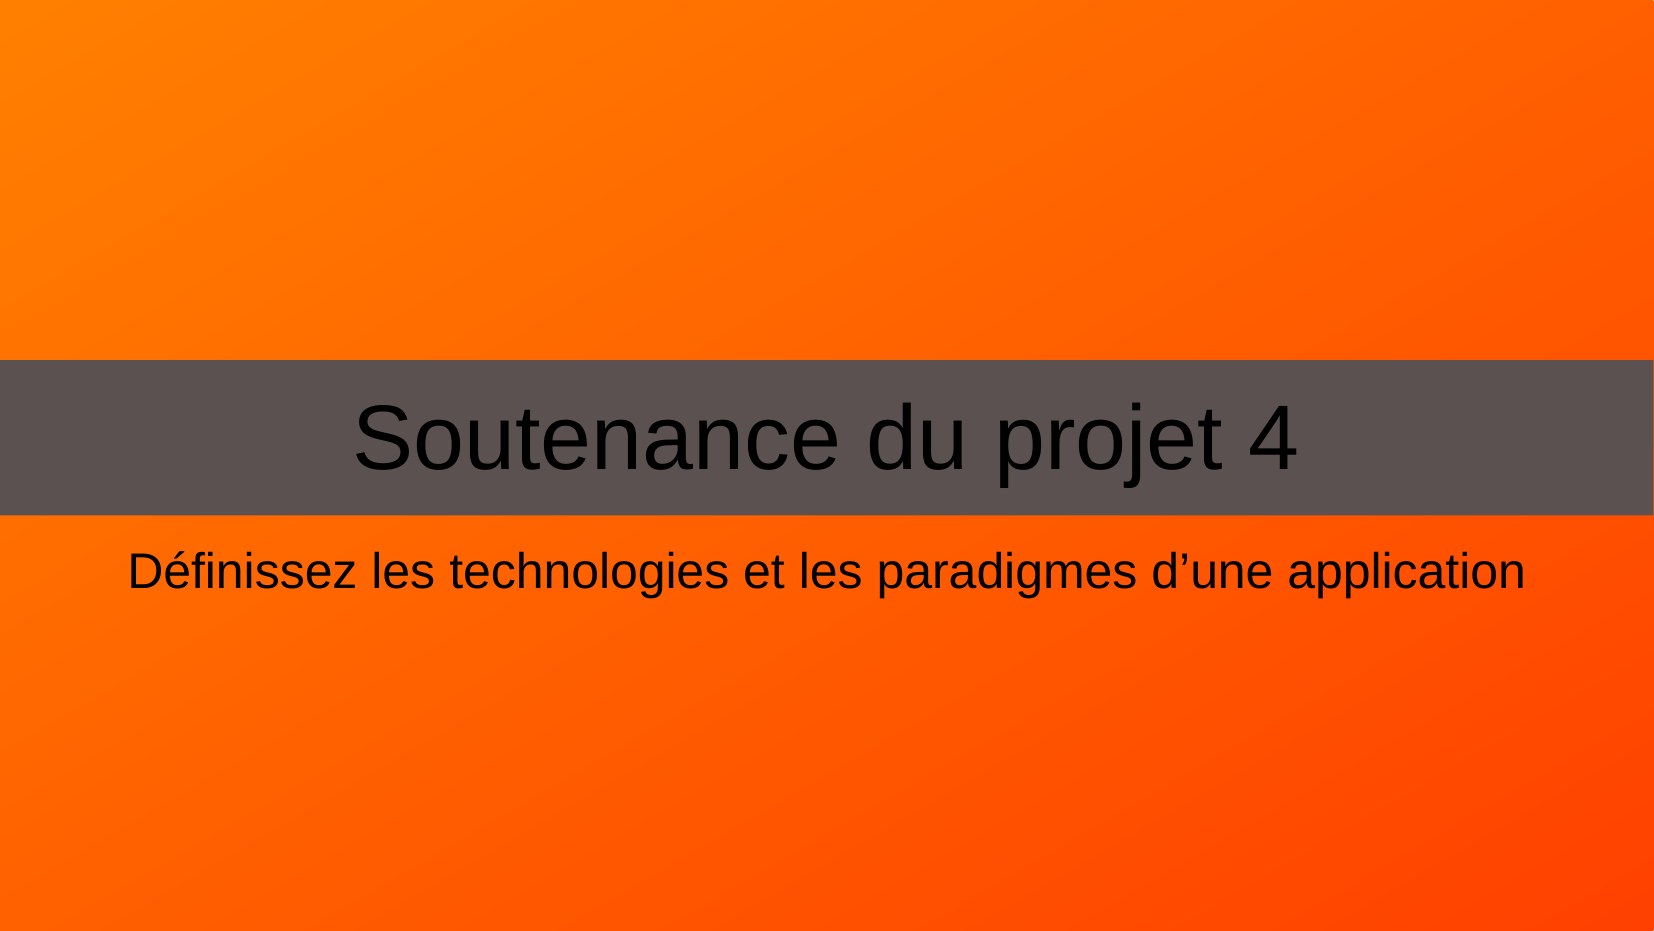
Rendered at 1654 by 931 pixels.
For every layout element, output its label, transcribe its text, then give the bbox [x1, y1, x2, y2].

list Définissez les technologies et les paradigmes d’une application [82, 515, 1571, 656]
title Soutenance du projet 4 [0, 360, 1654, 516]
